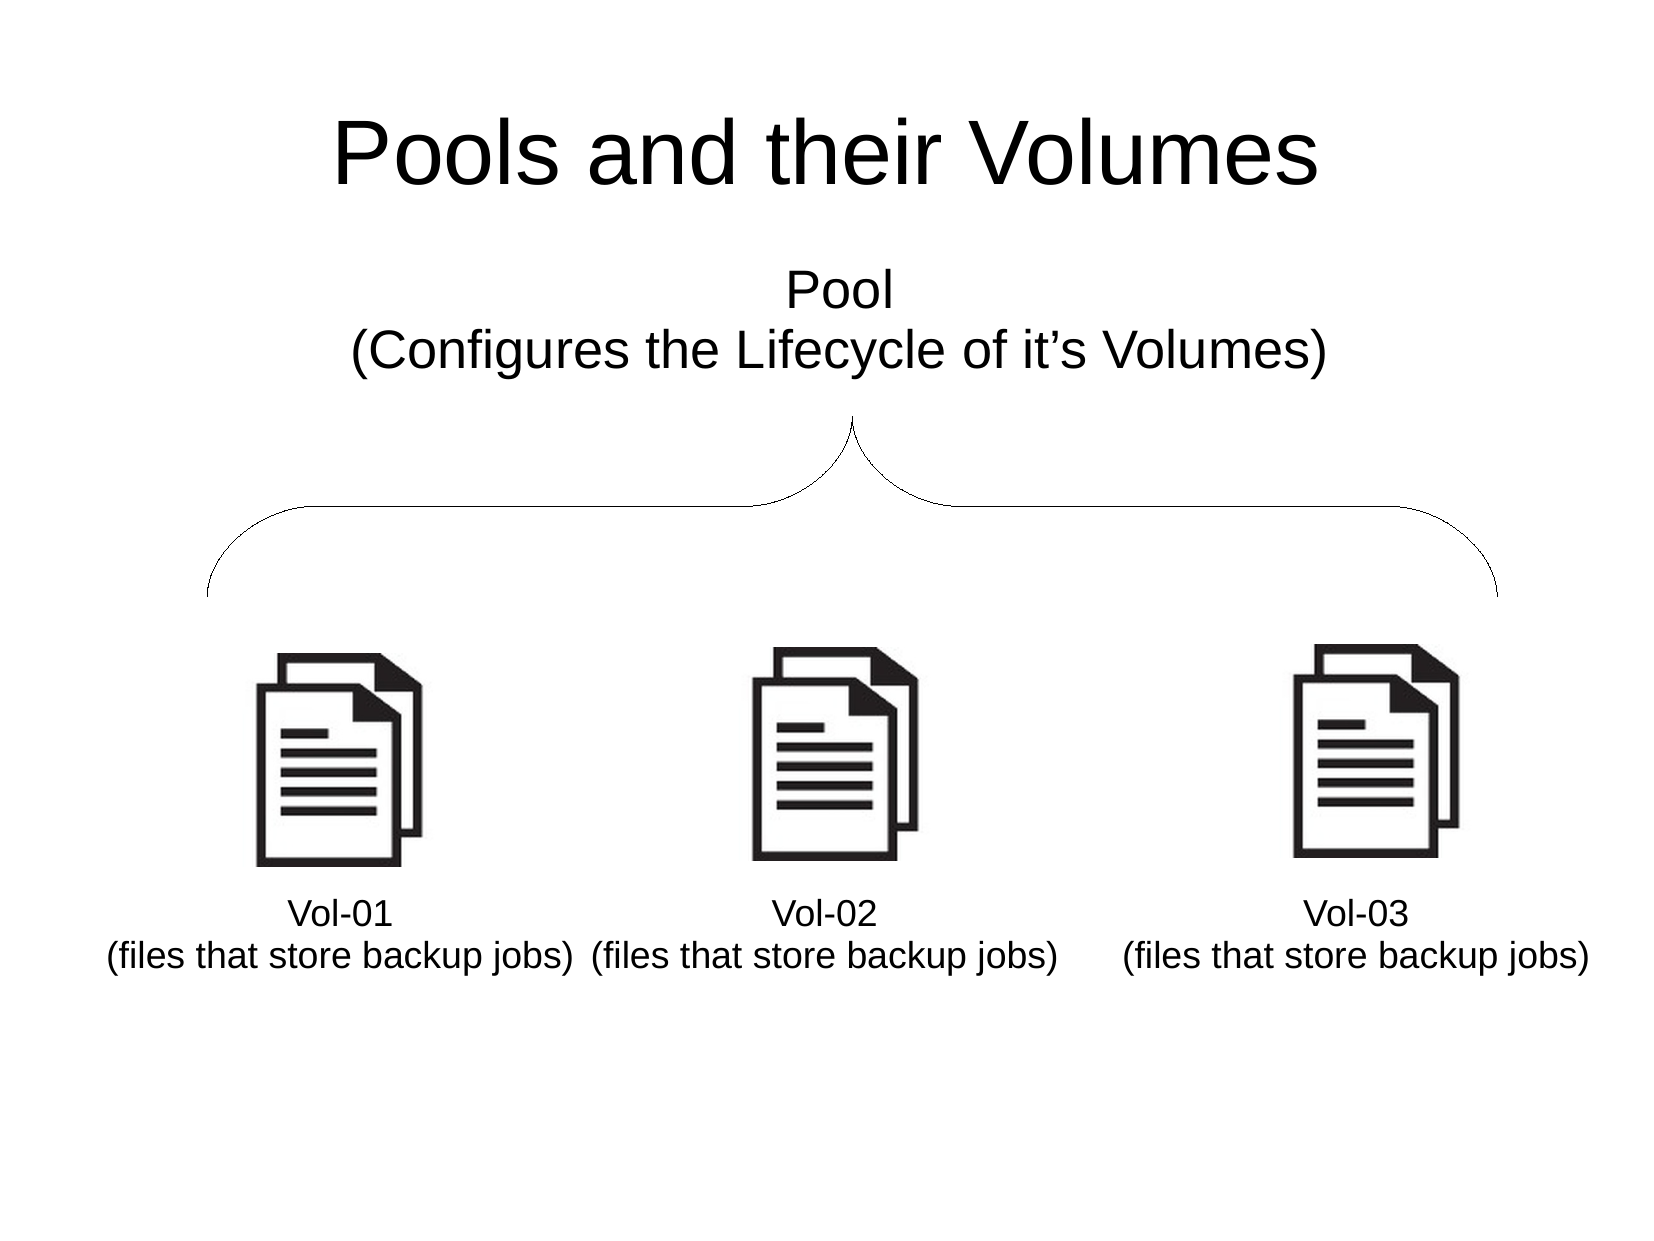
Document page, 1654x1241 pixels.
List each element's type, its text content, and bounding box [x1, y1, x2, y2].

picture [232, 653, 446, 868]
title Pools and their Volumes [82, 49, 1571, 257]
picture [1269, 644, 1483, 858]
picture [728, 647, 942, 861]
text_box Vol-03 (files that store backup jobs) [1107, 885, 1606, 985]
text_box Vol-02 (files that store backup jobs) [575, 885, 1074, 985]
title Pool (Configures the Lifecycle of it’s Volumes) [95, 216, 1585, 424]
text_box Vol-01 (files that store backup jobs) [91, 885, 575, 984]
